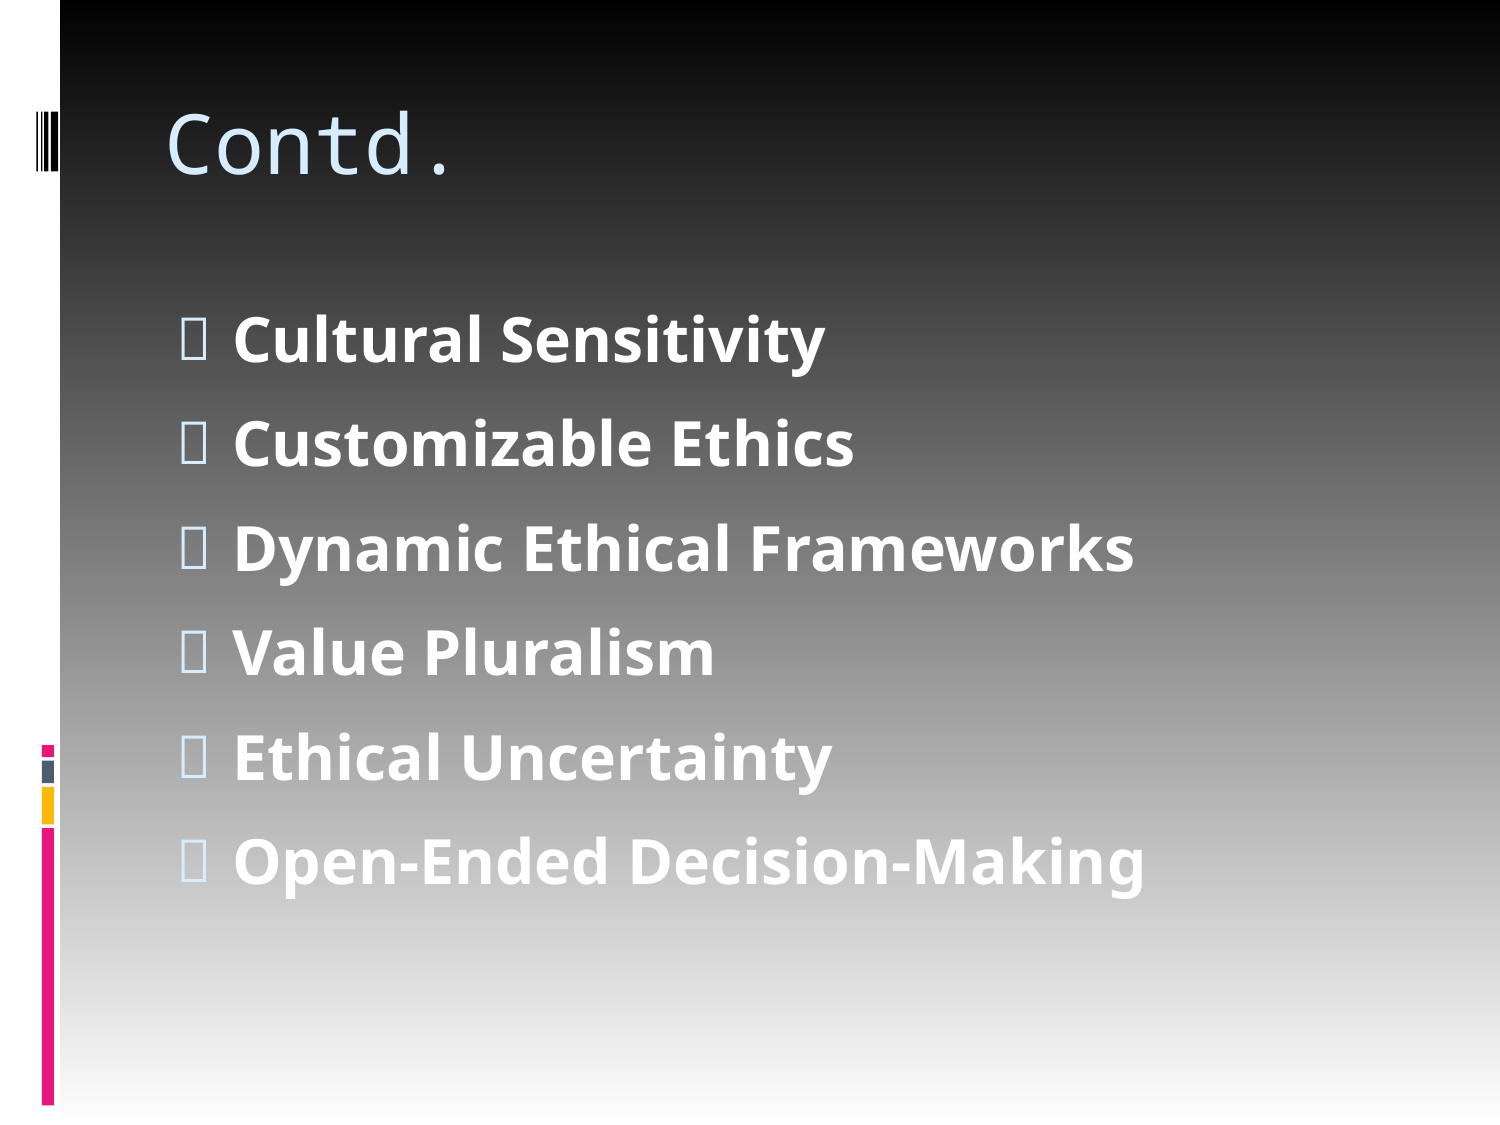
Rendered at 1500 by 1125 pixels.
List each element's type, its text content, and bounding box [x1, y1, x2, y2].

title Contd. [150, 83, 1425, 234]
list Cultural Sensitivity Customizable Ethics Dynamic Ethical Frameworks Value Pluralism Ethical Uncertainty Open-Ended Decision-Making [150, 292, 1425, 1043]
